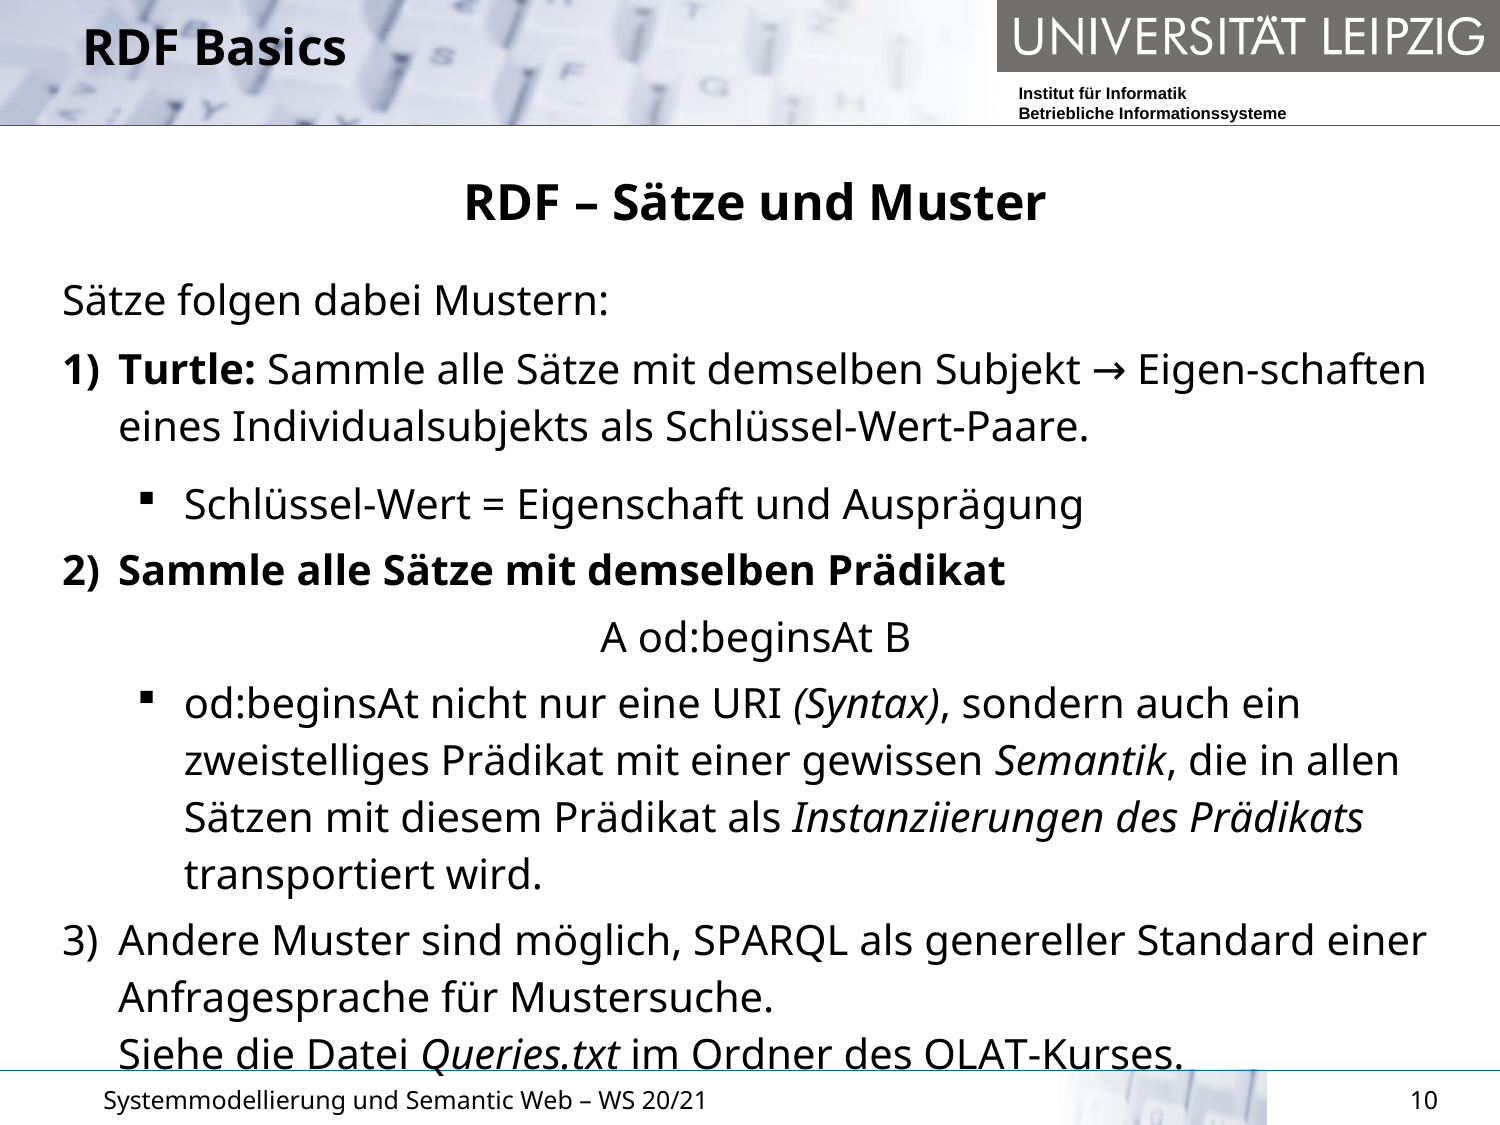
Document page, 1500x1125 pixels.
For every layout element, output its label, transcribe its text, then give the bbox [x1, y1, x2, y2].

text_box RDF Basics [68, 7, 363, 84]
picture [0, 0, 1500, 125]
picture [1057, 1071, 1267, 1125]
list RDF – Sätze und Muster Sätze folgen dabei Mustern: Turtle: Sammle alle Sätze mit demselben Subjekt → Eigen-schaften eines Individualsubjekts als Schlüssel-Wert-Paare. Schlüssel-Wert = Eigenschaft und Ausprägung Sammle alle Sätze mit demselben Prädikat A od:beginsAt B od:beginsAt nicht nur eine URI (Syntax), sondern auch ein zweistelliges Prädikat mit einer gewissen Semantik, die in allen Sätzen mit diesem Prädikat als Instanziierungen des Prädikats transportiert wird. Andere Muster sind möglich, SPARQL als genereller Standard einer Anfragesprache für Mustersuche. Siehe die Datei Queries.txt im Ordner des OLAT-Kurses. [47, 159, 1465, 1046]
